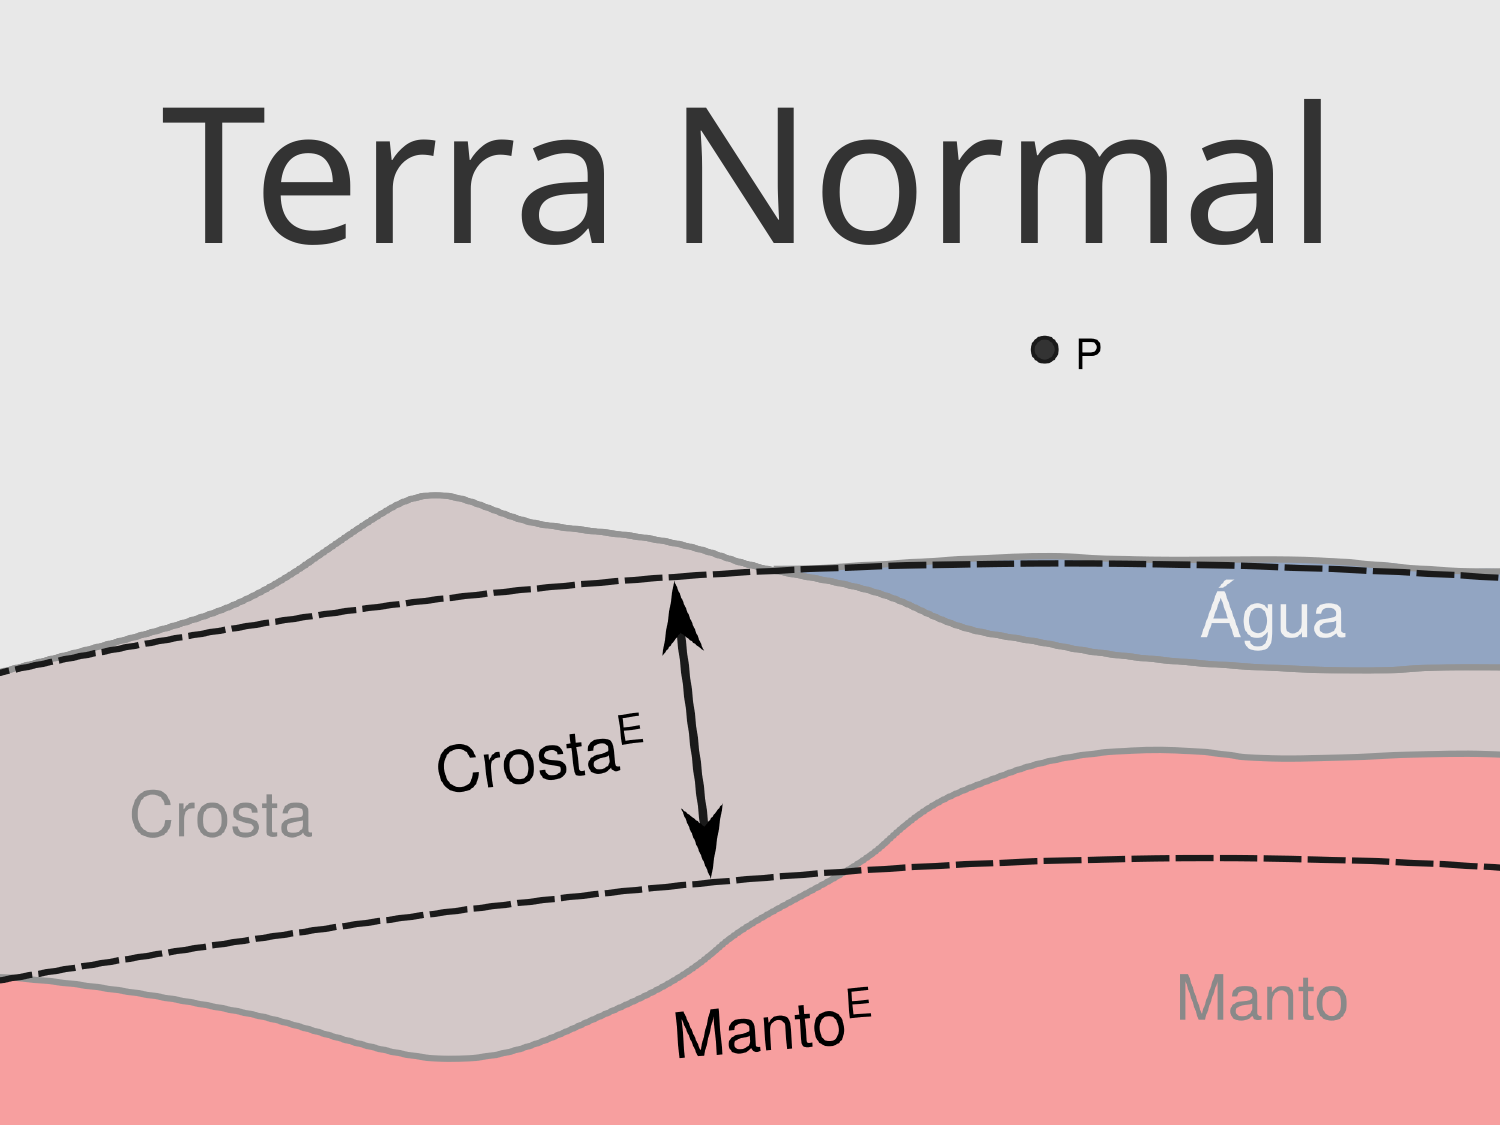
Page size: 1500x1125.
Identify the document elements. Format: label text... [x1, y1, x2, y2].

title Terra Normal [75, 40, 1425, 211]
picture [0, 0, 1500, 1125]
